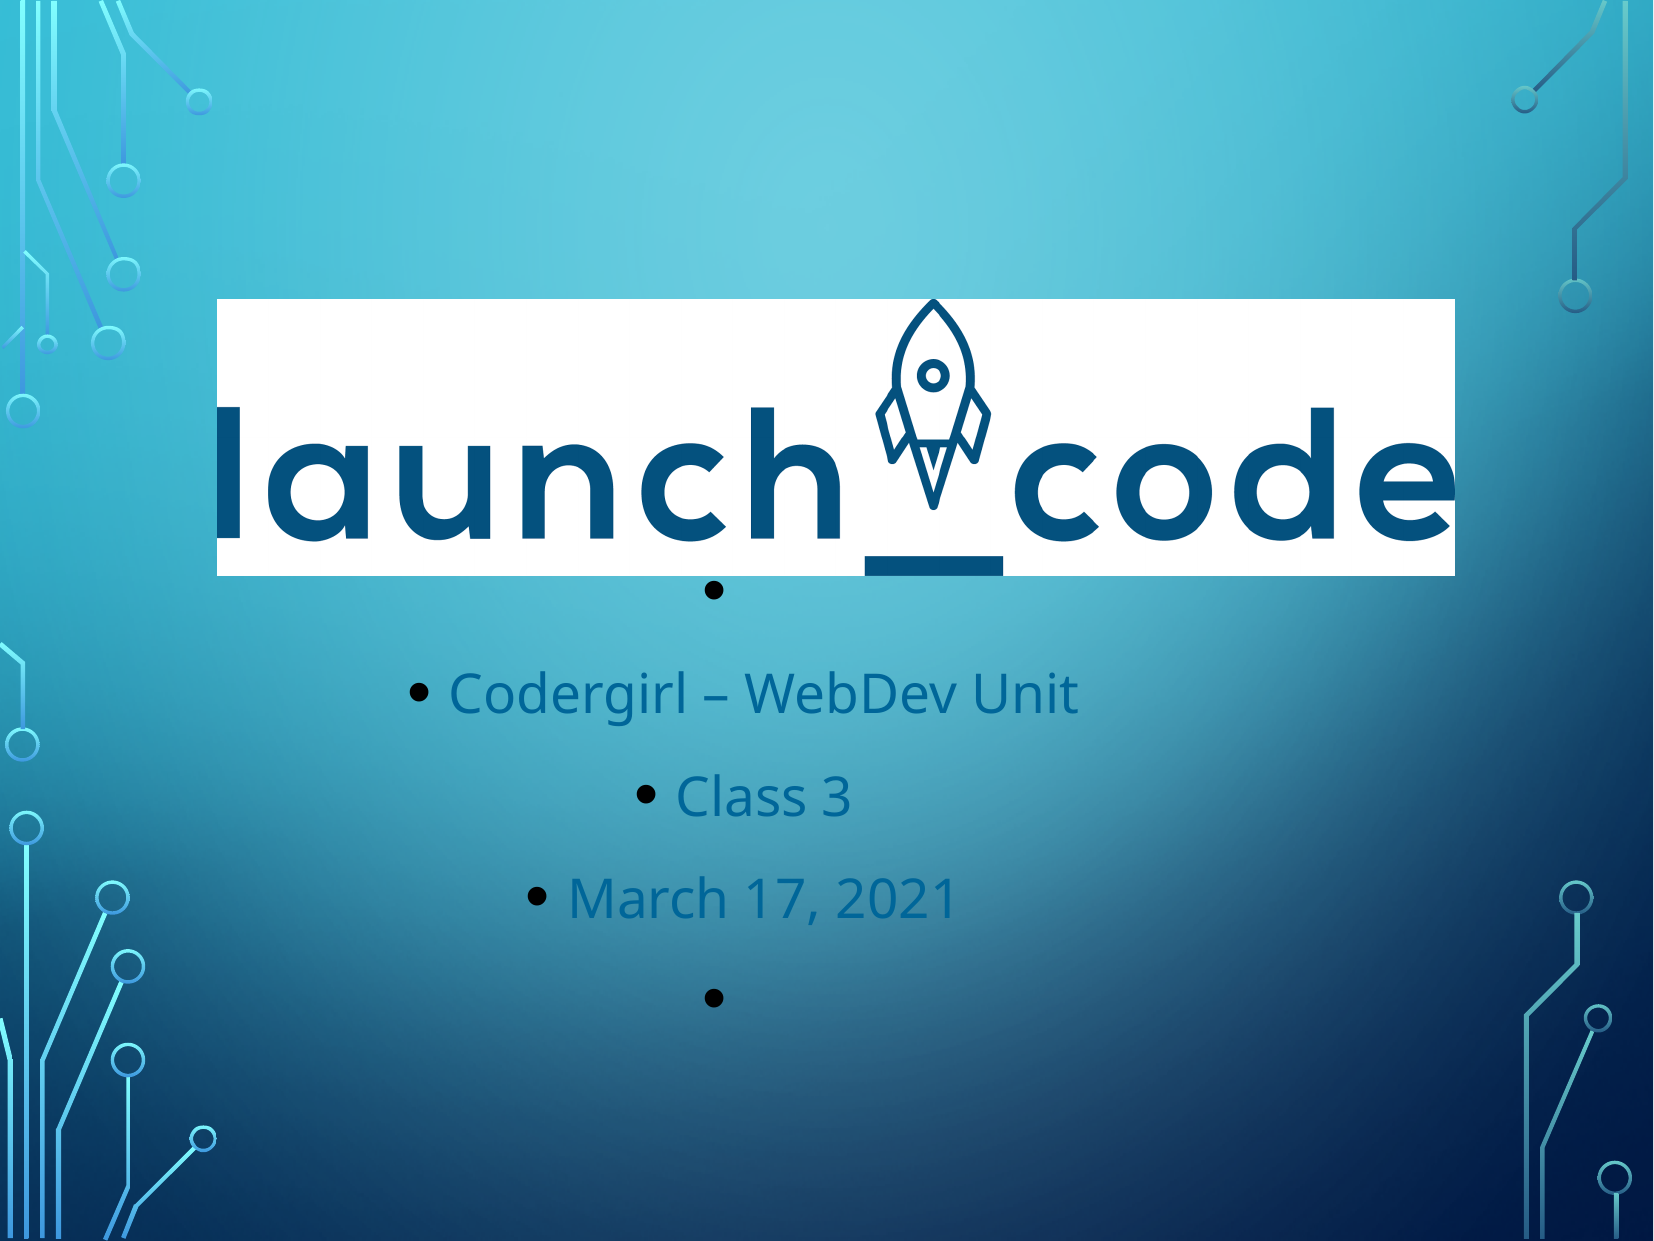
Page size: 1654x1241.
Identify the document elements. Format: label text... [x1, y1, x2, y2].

subtitle Codergirl – WebDev Unit Class 3 March 17, 2021 [0, 290, 1488, 1186]
picture [217, 300, 1455, 576]
